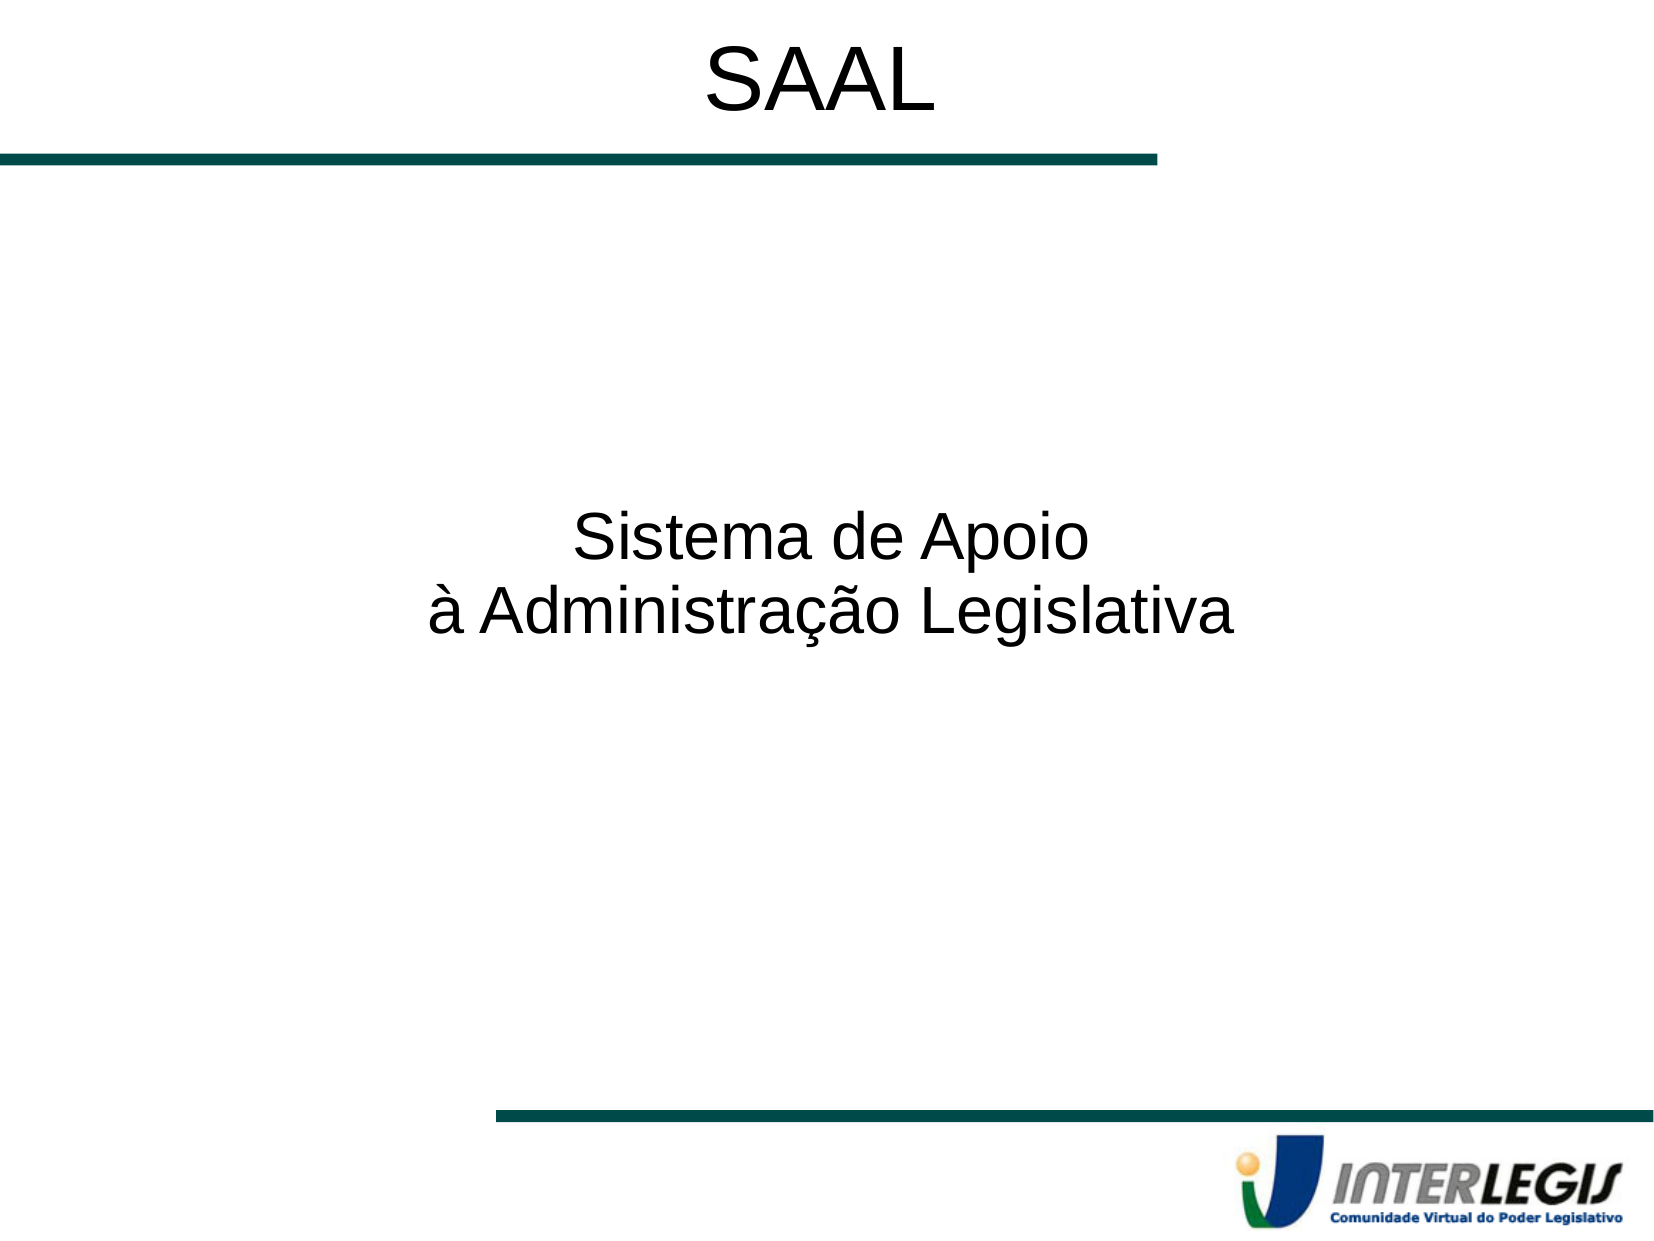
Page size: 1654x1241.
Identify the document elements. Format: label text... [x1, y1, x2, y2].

subtitle Sistema de Apoio à Administração Legislativa [103, 213, 1560, 934]
title SAAL [70, 27, 1571, 130]
text_box [496, 1110, 1654, 1123]
picture [1223, 1124, 1630, 1231]
text_box [0, 153, 1158, 166]
